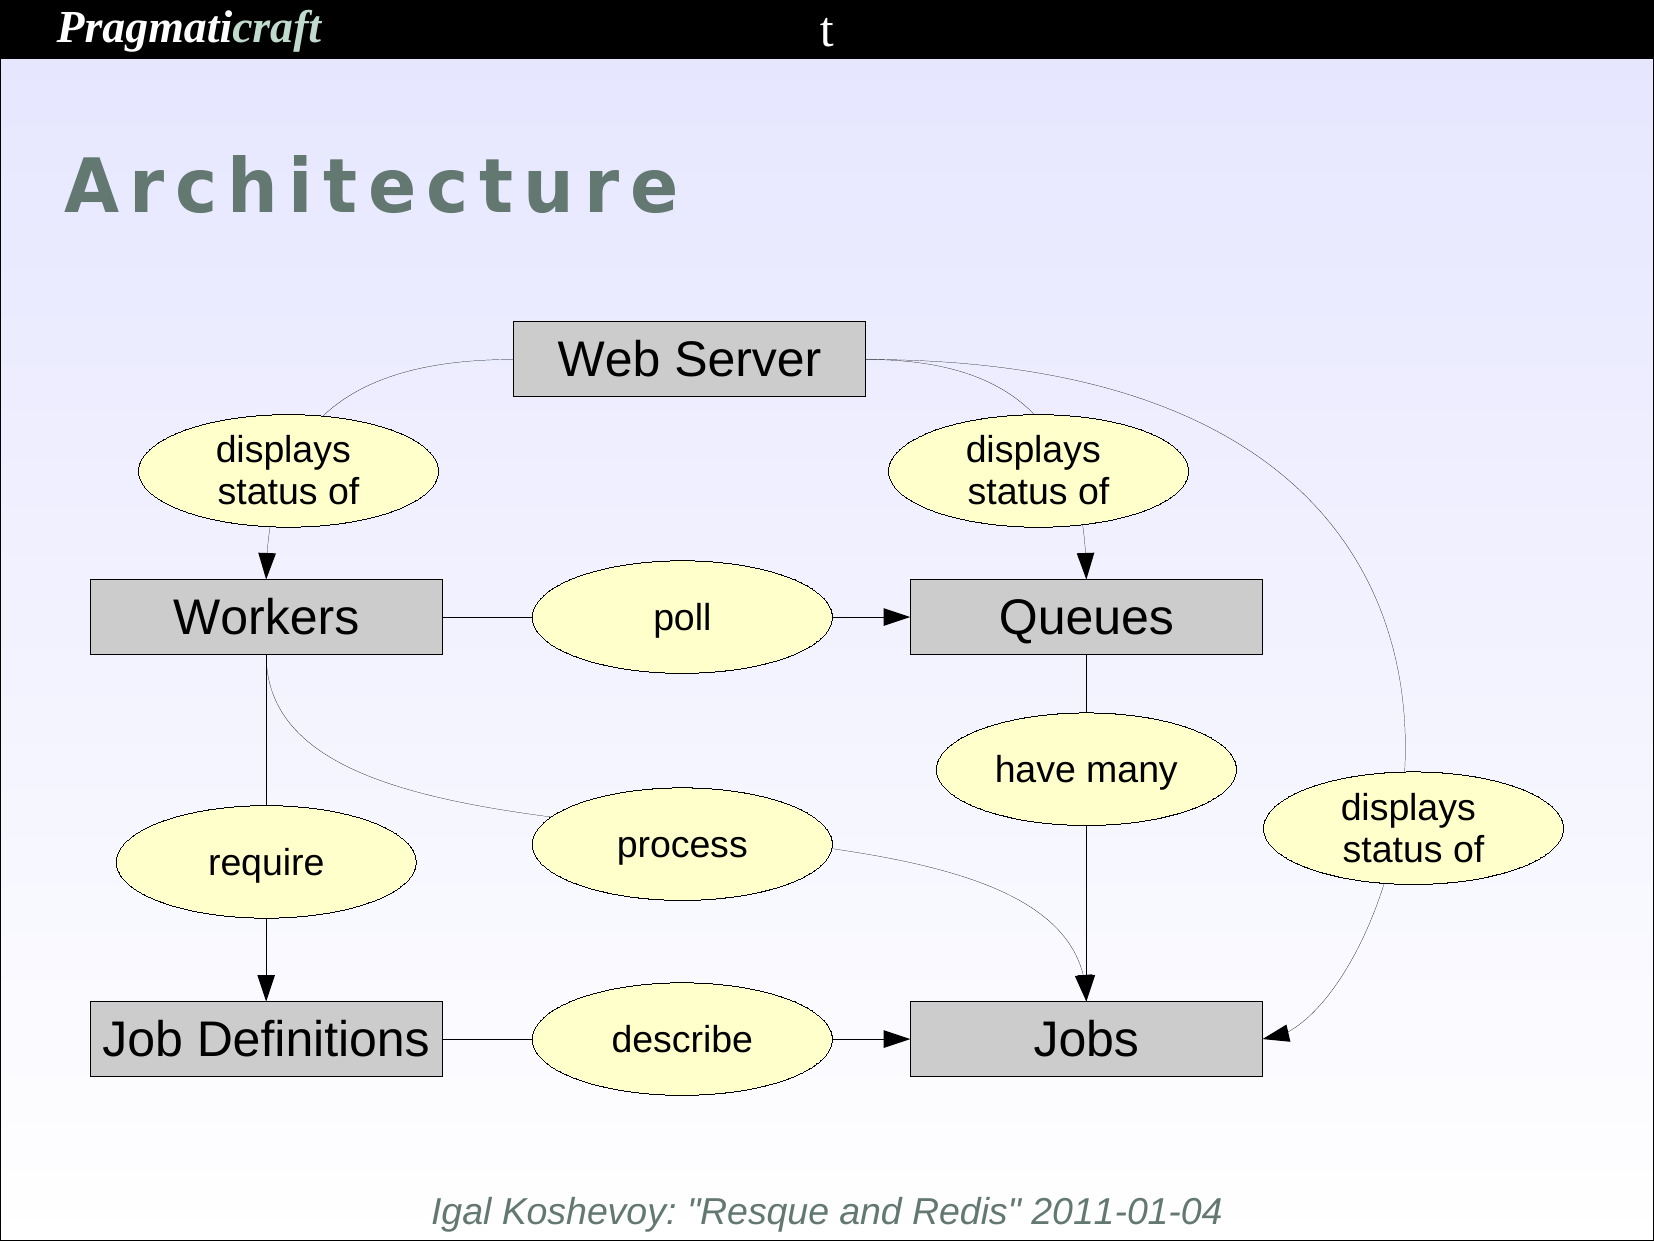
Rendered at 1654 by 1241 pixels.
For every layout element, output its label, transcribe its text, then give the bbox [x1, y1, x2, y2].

text_box have many [936, 712, 1237, 826]
text_box displays status of [138, 414, 439, 528]
text_box displays status of [888, 414, 1189, 528]
text_box poll [532, 560, 833, 674]
text_box Queues [910, 579, 1263, 655]
text_box process [532, 787, 833, 901]
text_box Jobs [910, 1001, 1263, 1077]
text_box describe [532, 982, 833, 1096]
title Architecture [64, 112, 1587, 261]
text_box displays status of [1263, 771, 1564, 885]
text_box Web Server [513, 321, 866, 397]
text_box Workers [90, 579, 443, 655]
text_box require [116, 805, 417, 919]
text_box Job Definitions [90, 1001, 443, 1077]
